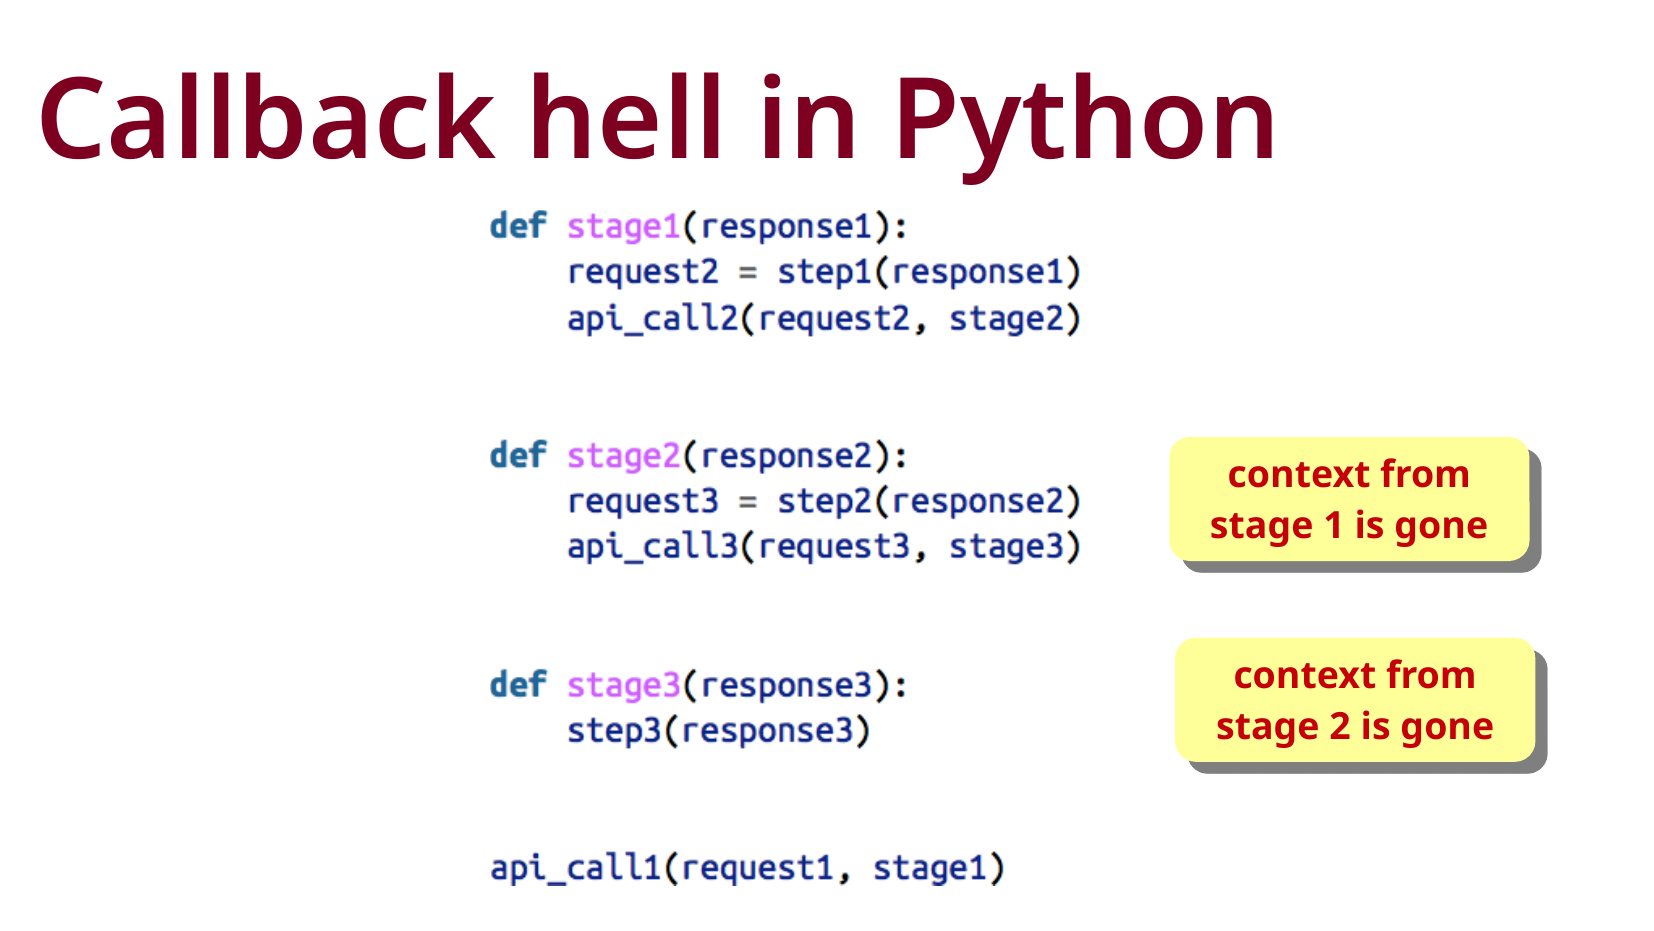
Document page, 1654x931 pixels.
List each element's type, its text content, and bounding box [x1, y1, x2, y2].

text_box context from stage 2 is gone [1175, 637, 1536, 762]
text_box context from stage 1 is gone [1169, 436, 1530, 562]
title Callback hell in Python [35, 37, 1571, 193]
picture [490, 209, 1081, 886]
